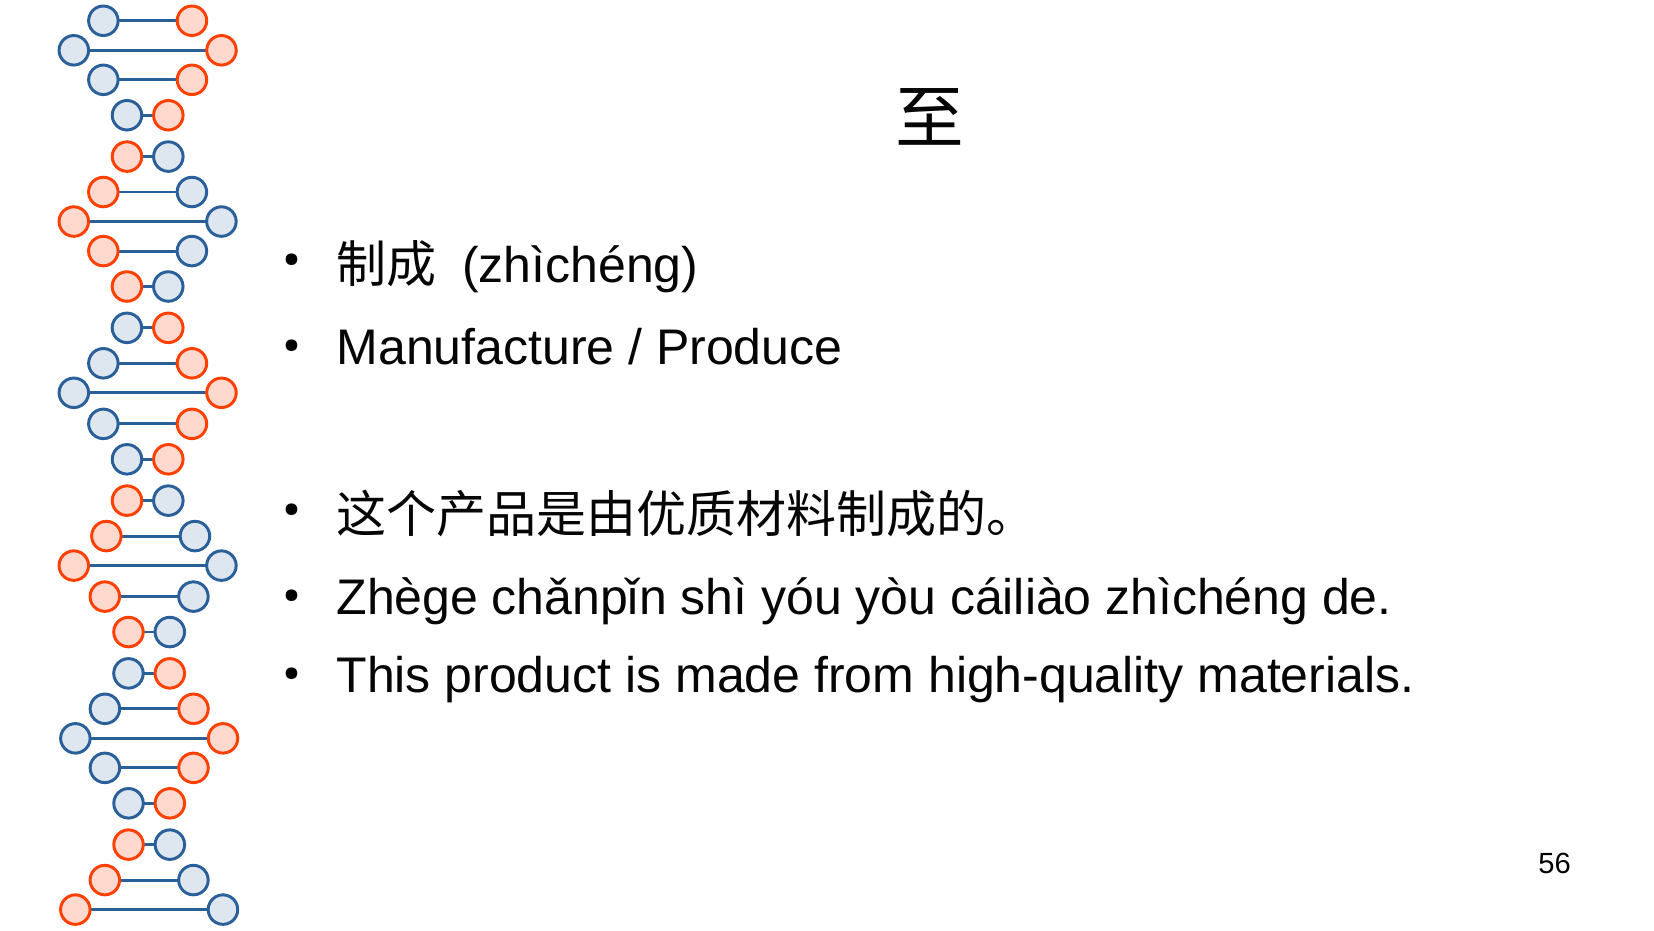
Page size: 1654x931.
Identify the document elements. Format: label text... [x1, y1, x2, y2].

title 至 [265, 35, 1595, 189]
list 制成 (zhìchéng) Manufacture / Produce 这个产品是由优质材料制成的。 Zhège chǎnpǐn shì yóu yòu cáiliào zhìchéng de. This product is made from high-quality materials. [265, 224, 1595, 764]
